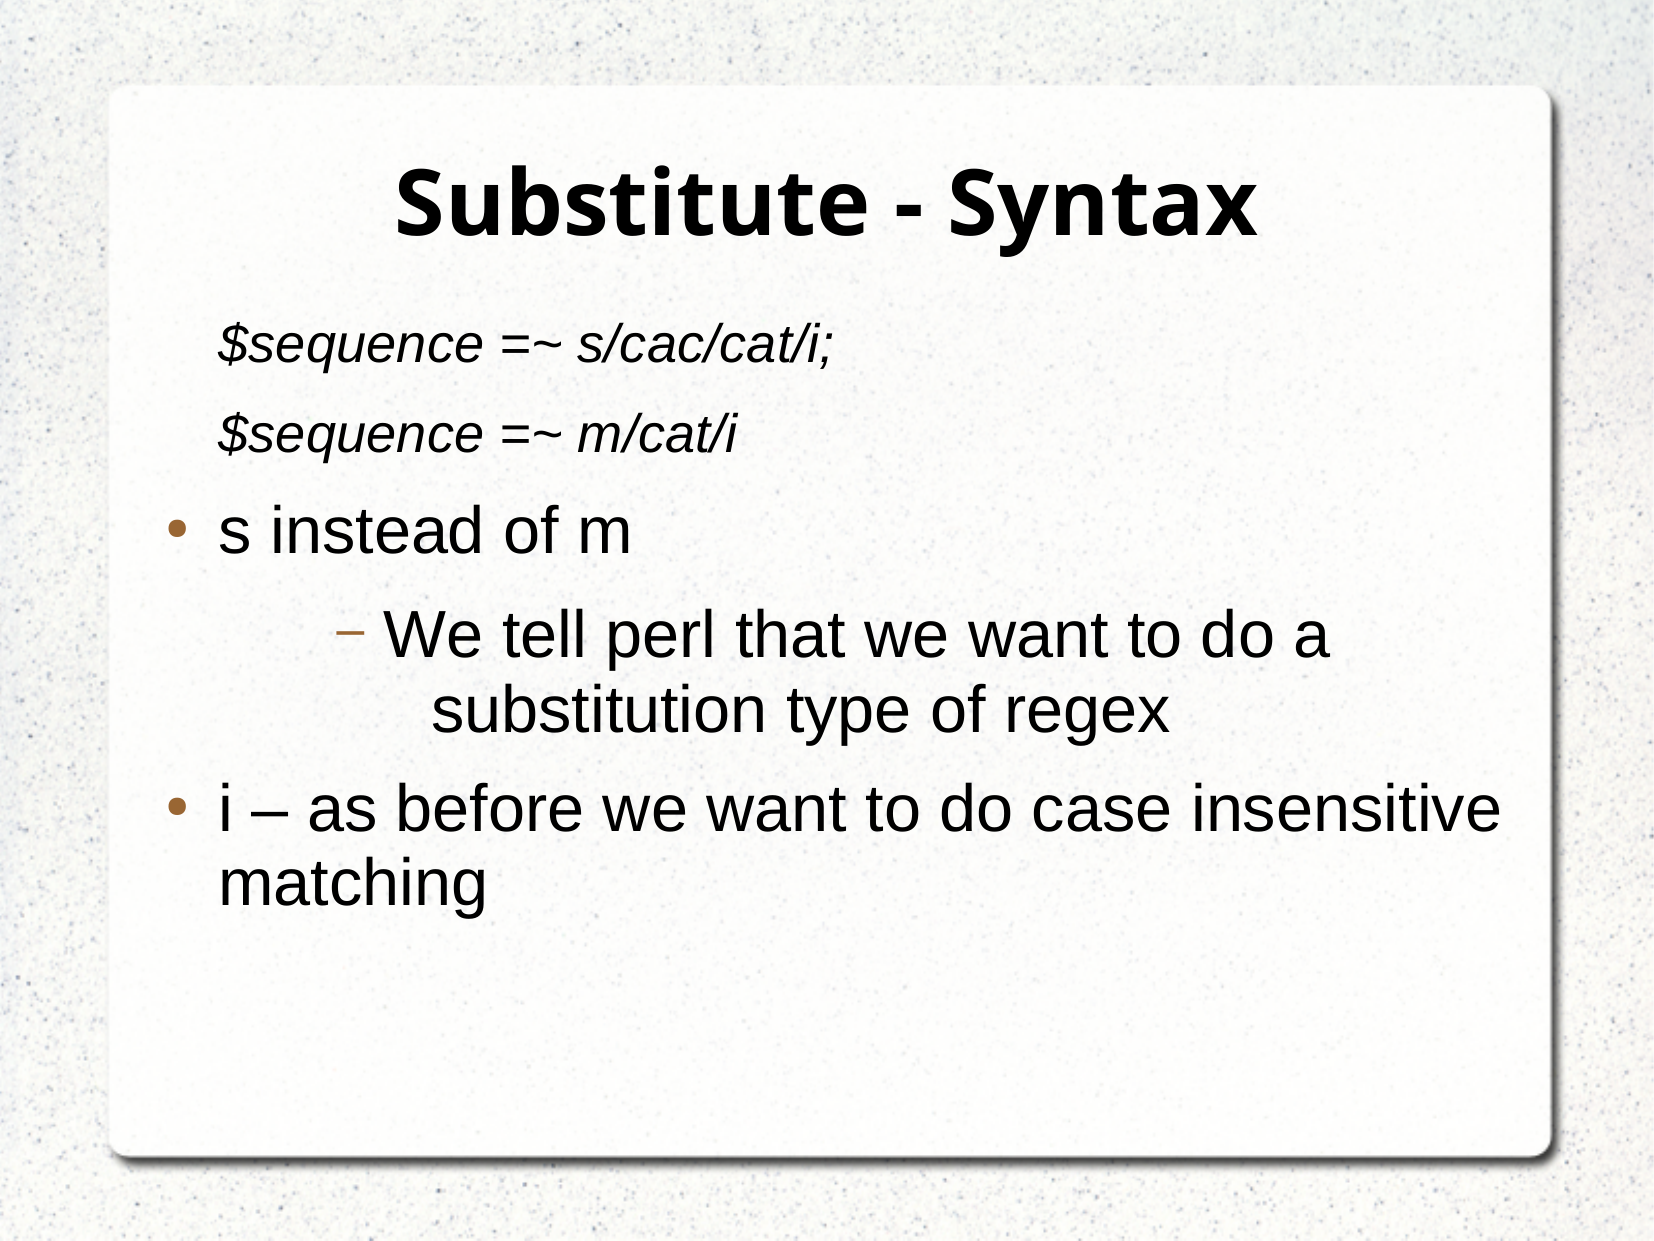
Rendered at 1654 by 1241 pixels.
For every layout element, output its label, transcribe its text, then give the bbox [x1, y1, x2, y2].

picture [0, 0, 1654, 1241]
list $sequence =~ s/cac/cat/i; $sequence =~ m/cat/i s instead of m We tell perl that we want to do a substitution type of regex i – as before we want to do case insensitive matching [147, 313, 1506, 948]
title Substitute - Syntax [118, 96, 1536, 304]
